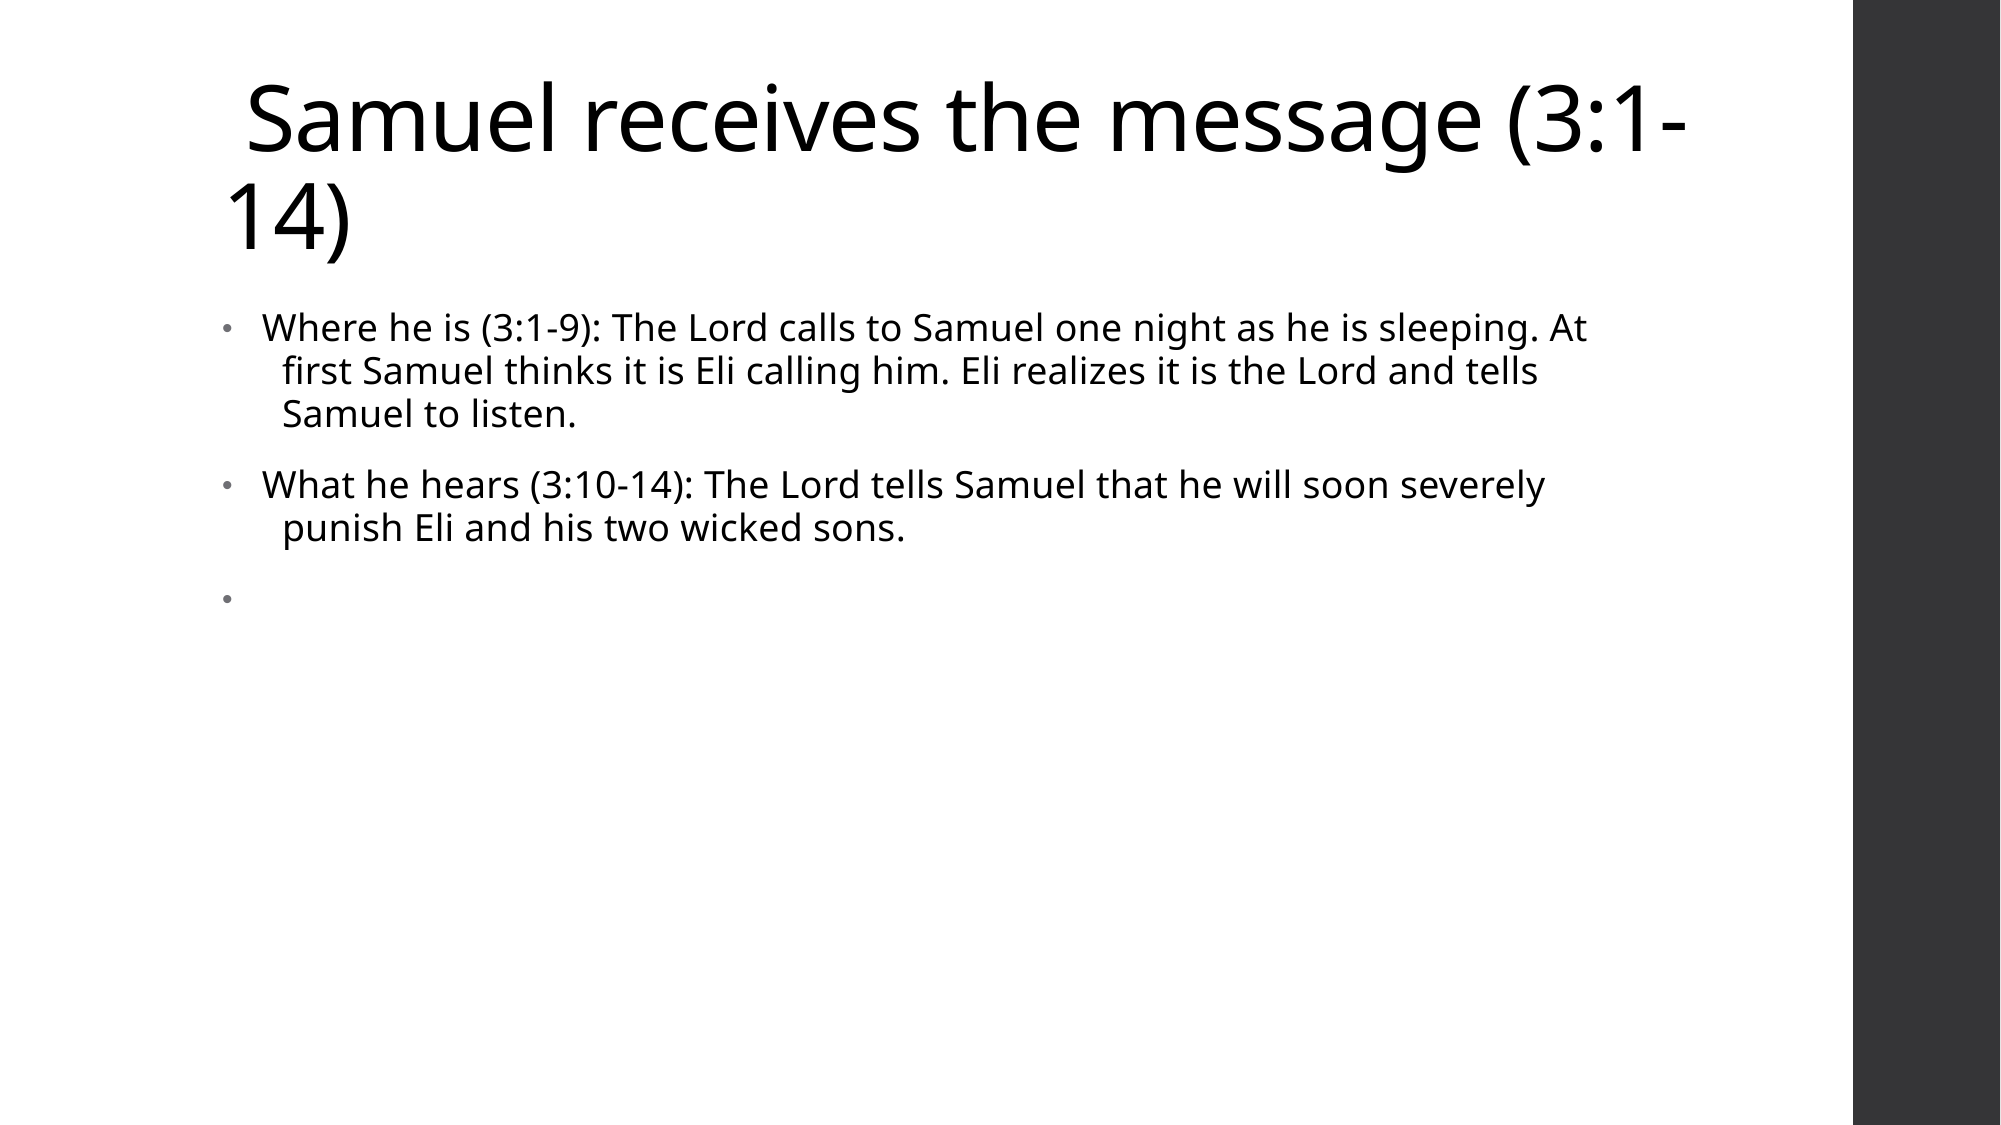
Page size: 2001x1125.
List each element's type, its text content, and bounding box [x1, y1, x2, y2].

list Where he is (3:1-9): The Lord calls to Samuel one night as he is sleeping. At first Samuel thinks it is Eli calling him. Eli realizes it is the Lord and tells Samuel to listen. What he hears (3:10-14): The Lord tells Samuel that he will soon severely punish Eli and his two wicked sons. [206, 299, 1617, 1014]
title Samuel receives the message (3:1-14) [206, 60, 1797, 278]
